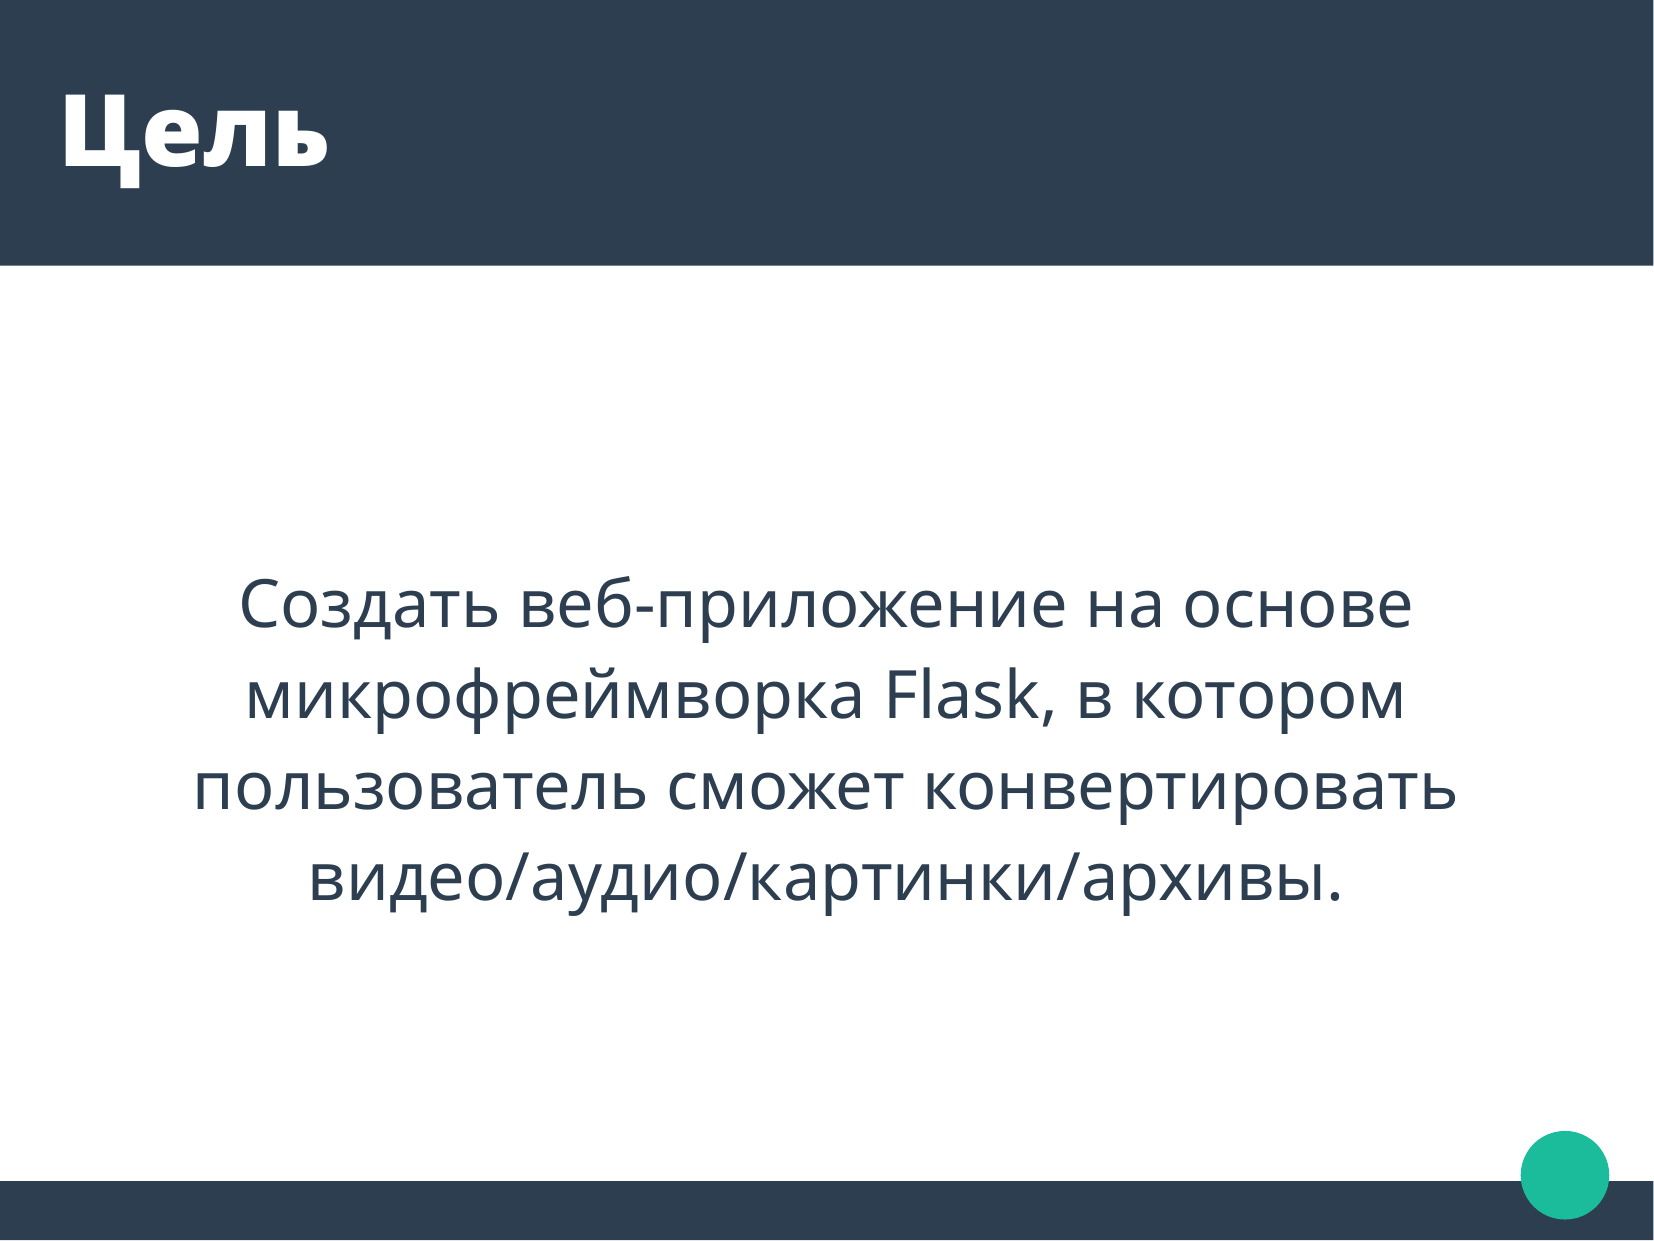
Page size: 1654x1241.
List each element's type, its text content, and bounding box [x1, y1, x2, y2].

subtitle Создать веб-приложение на основе микрофреймворка Flask, в котором пользователь сможет конвертировать видео/аудио/картинки/архивы. [59, 324, 1595, 1152]
title Цель [59, 49, 1595, 207]
